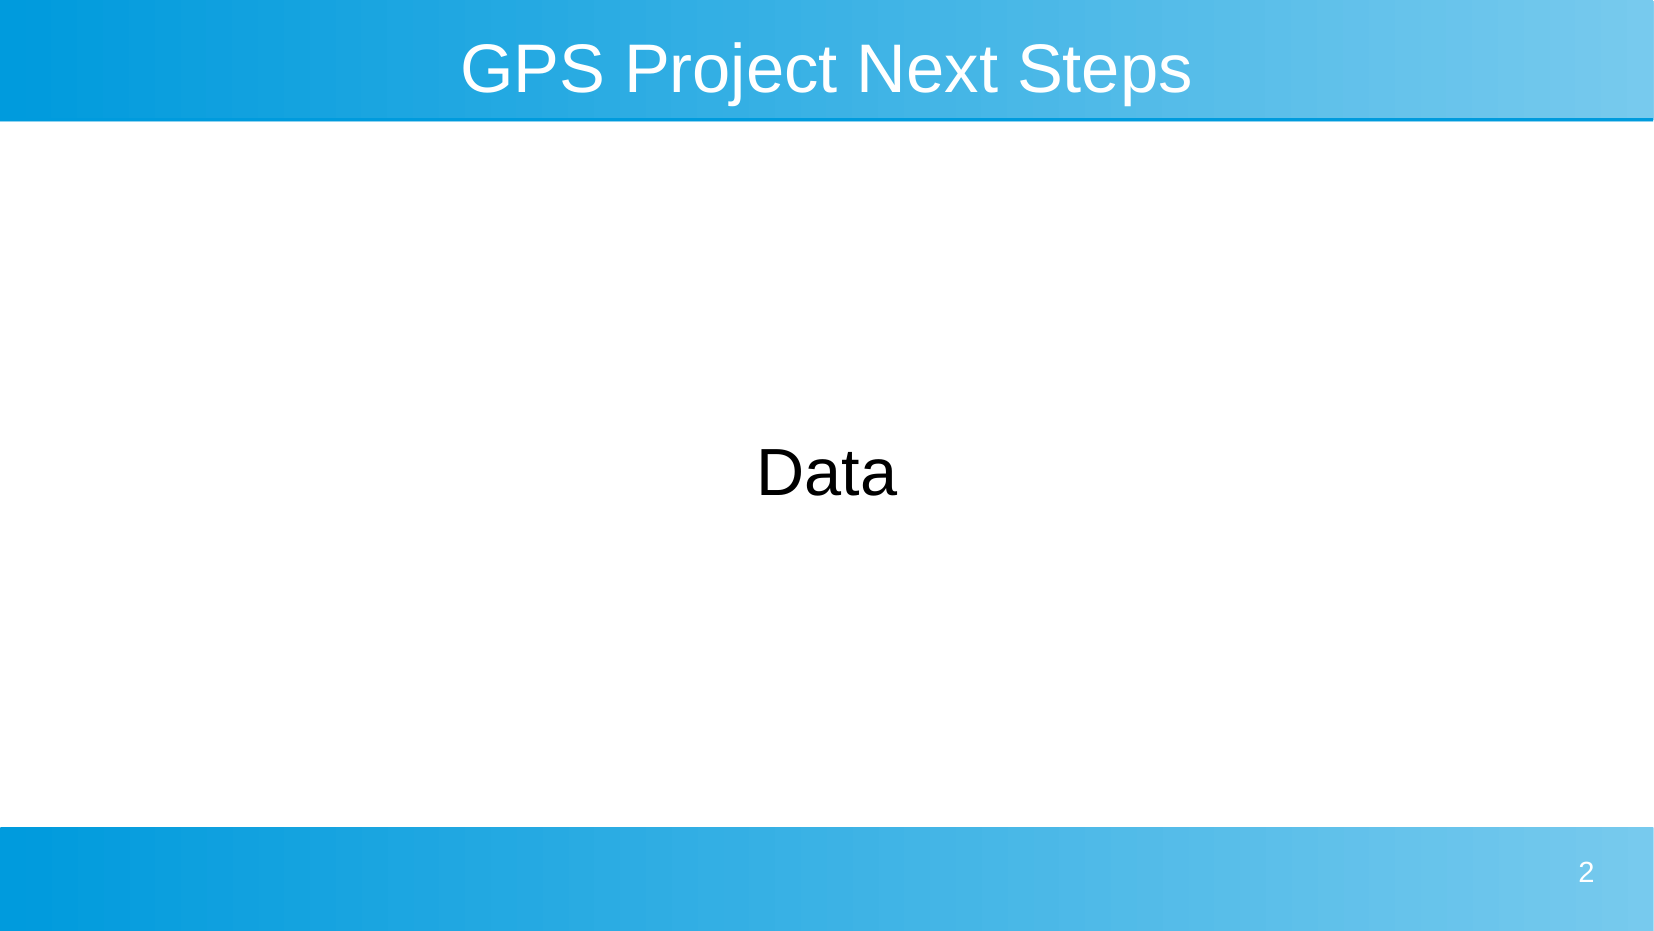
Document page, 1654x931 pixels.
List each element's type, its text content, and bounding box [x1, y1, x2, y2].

subtitle Data [59, 177, 1595, 768]
title GPS Project Next Steps [59, 29, 1595, 108]
